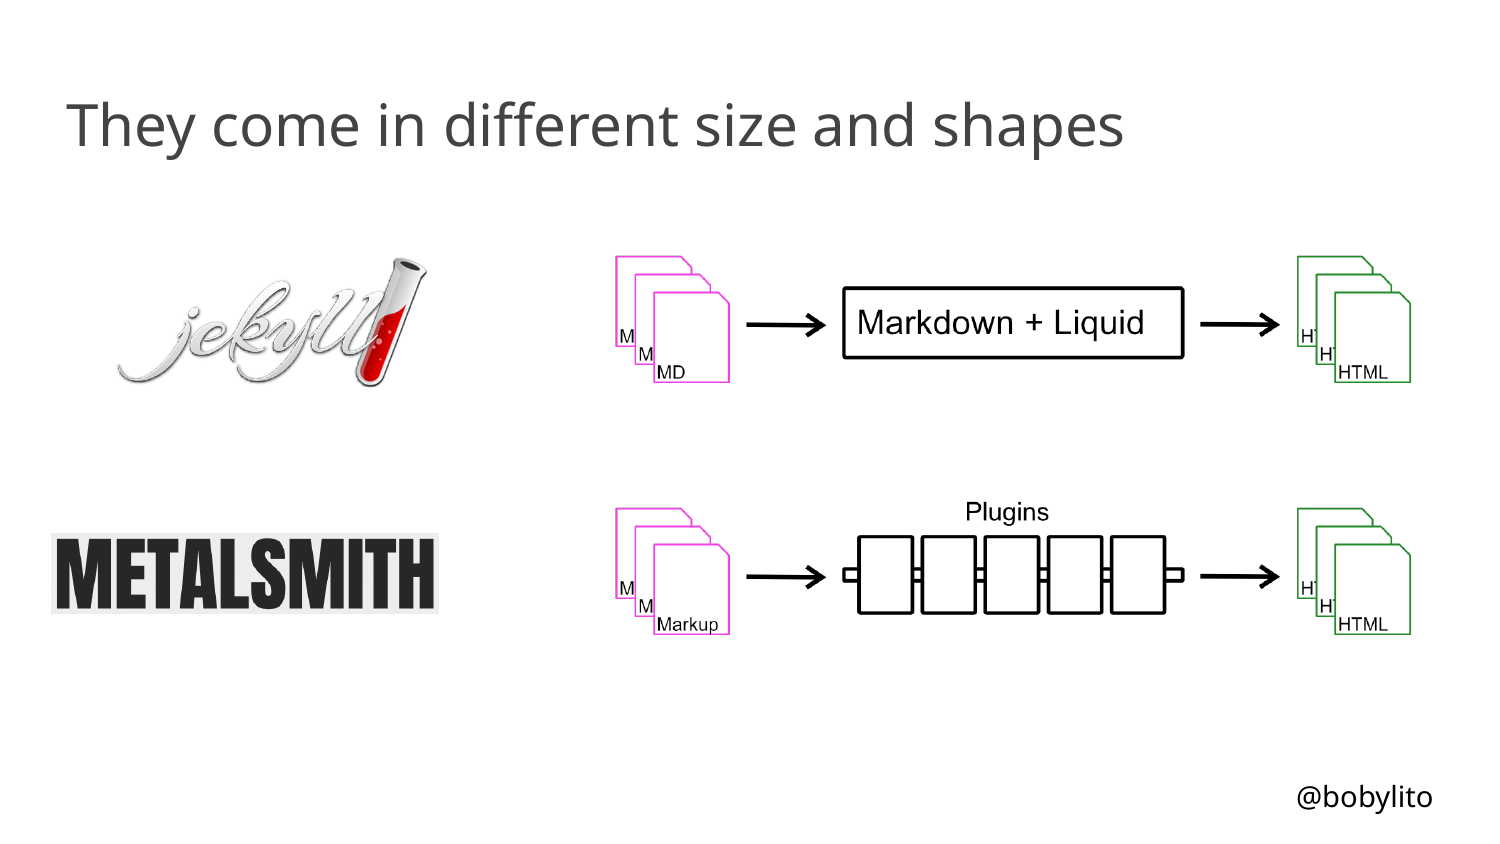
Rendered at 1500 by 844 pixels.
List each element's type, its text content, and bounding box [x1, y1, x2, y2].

picture [556, 479, 1449, 670]
title They come in different size and shapes [51, 72, 1449, 167]
picture [106, 245, 439, 399]
picture [51, 533, 439, 614]
picture [556, 227, 1449, 418]
